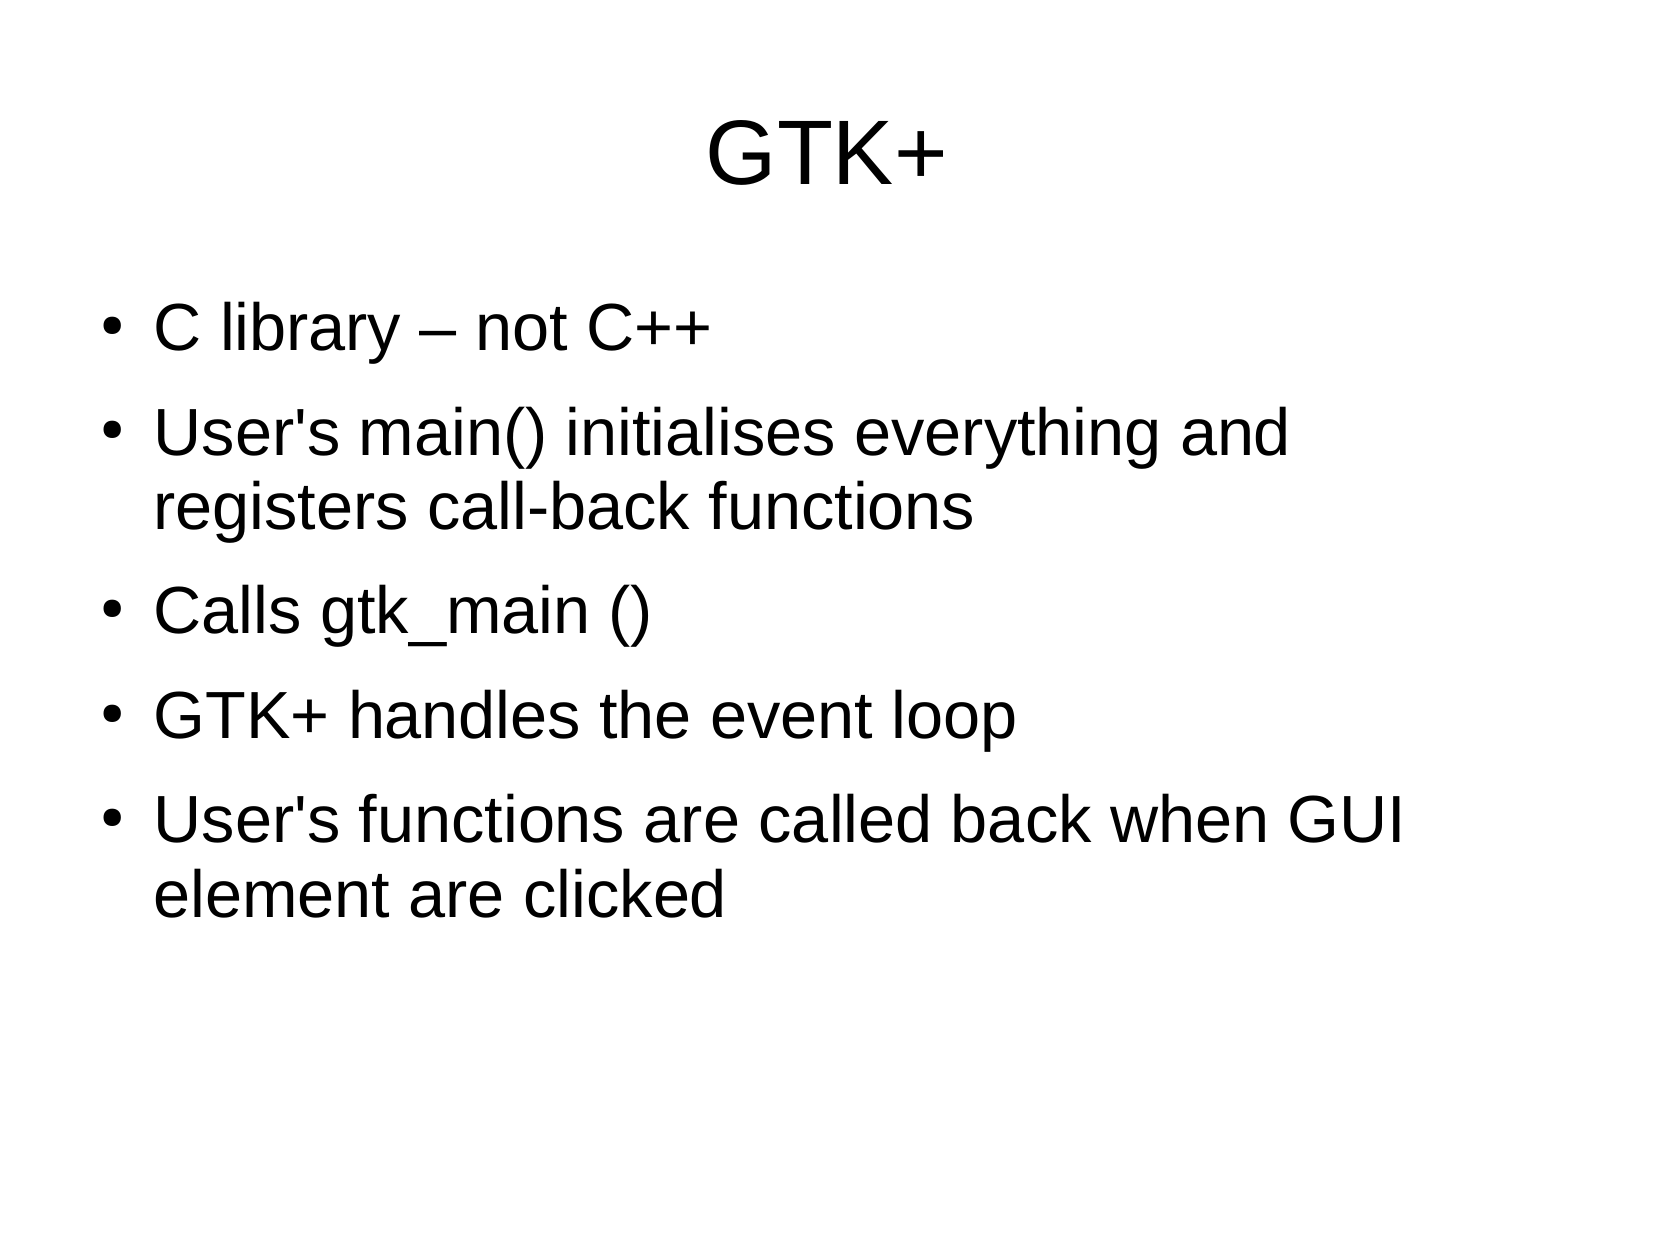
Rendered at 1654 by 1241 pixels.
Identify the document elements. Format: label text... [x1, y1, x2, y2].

title GTK+ [82, 49, 1571, 257]
list C library – not C++ User's main() initialises everything and registers call-back functions Calls gtk_main () GTK+ handles the event loop User's functions are called back when GUI element are clicked [82, 290, 1538, 1010]
